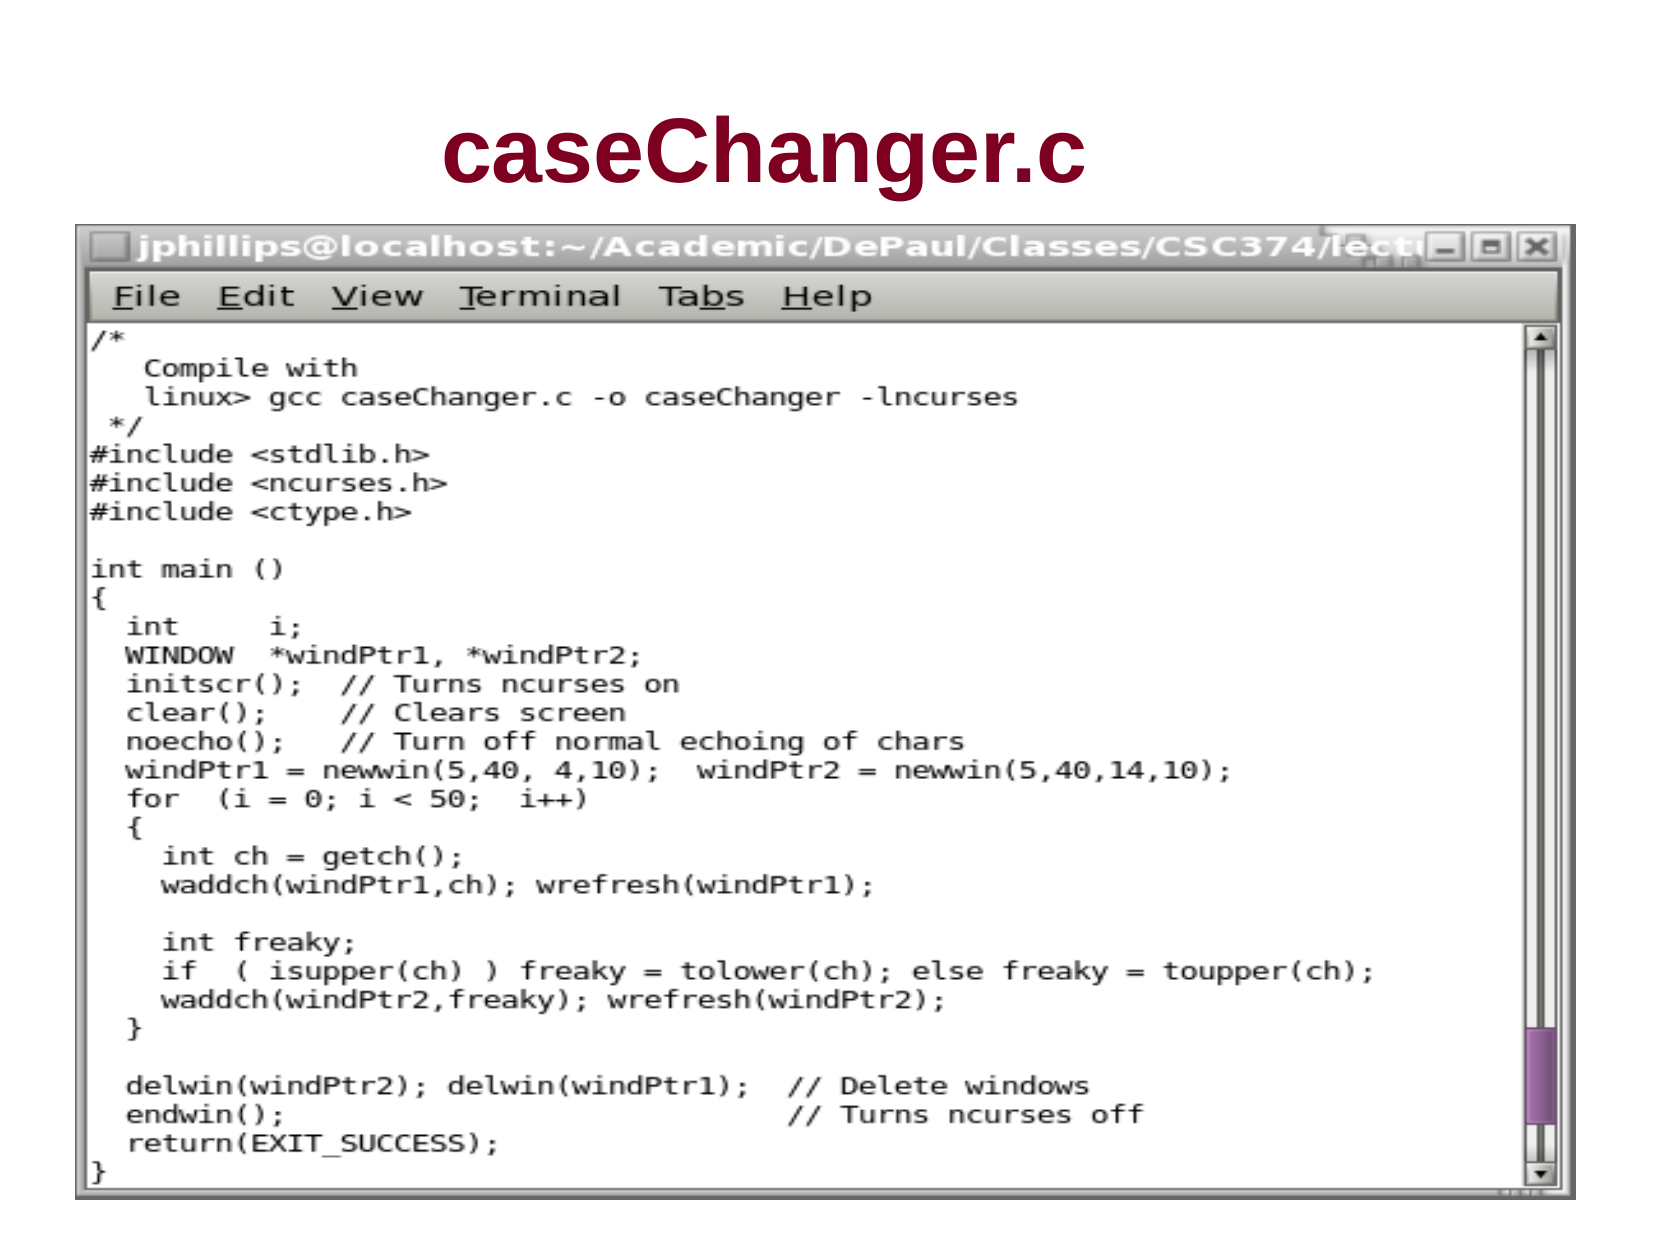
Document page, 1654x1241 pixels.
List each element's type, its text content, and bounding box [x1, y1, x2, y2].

picture [0, 0, 1654, 1241]
title caseChanger.c [118, 94, 1412, 207]
